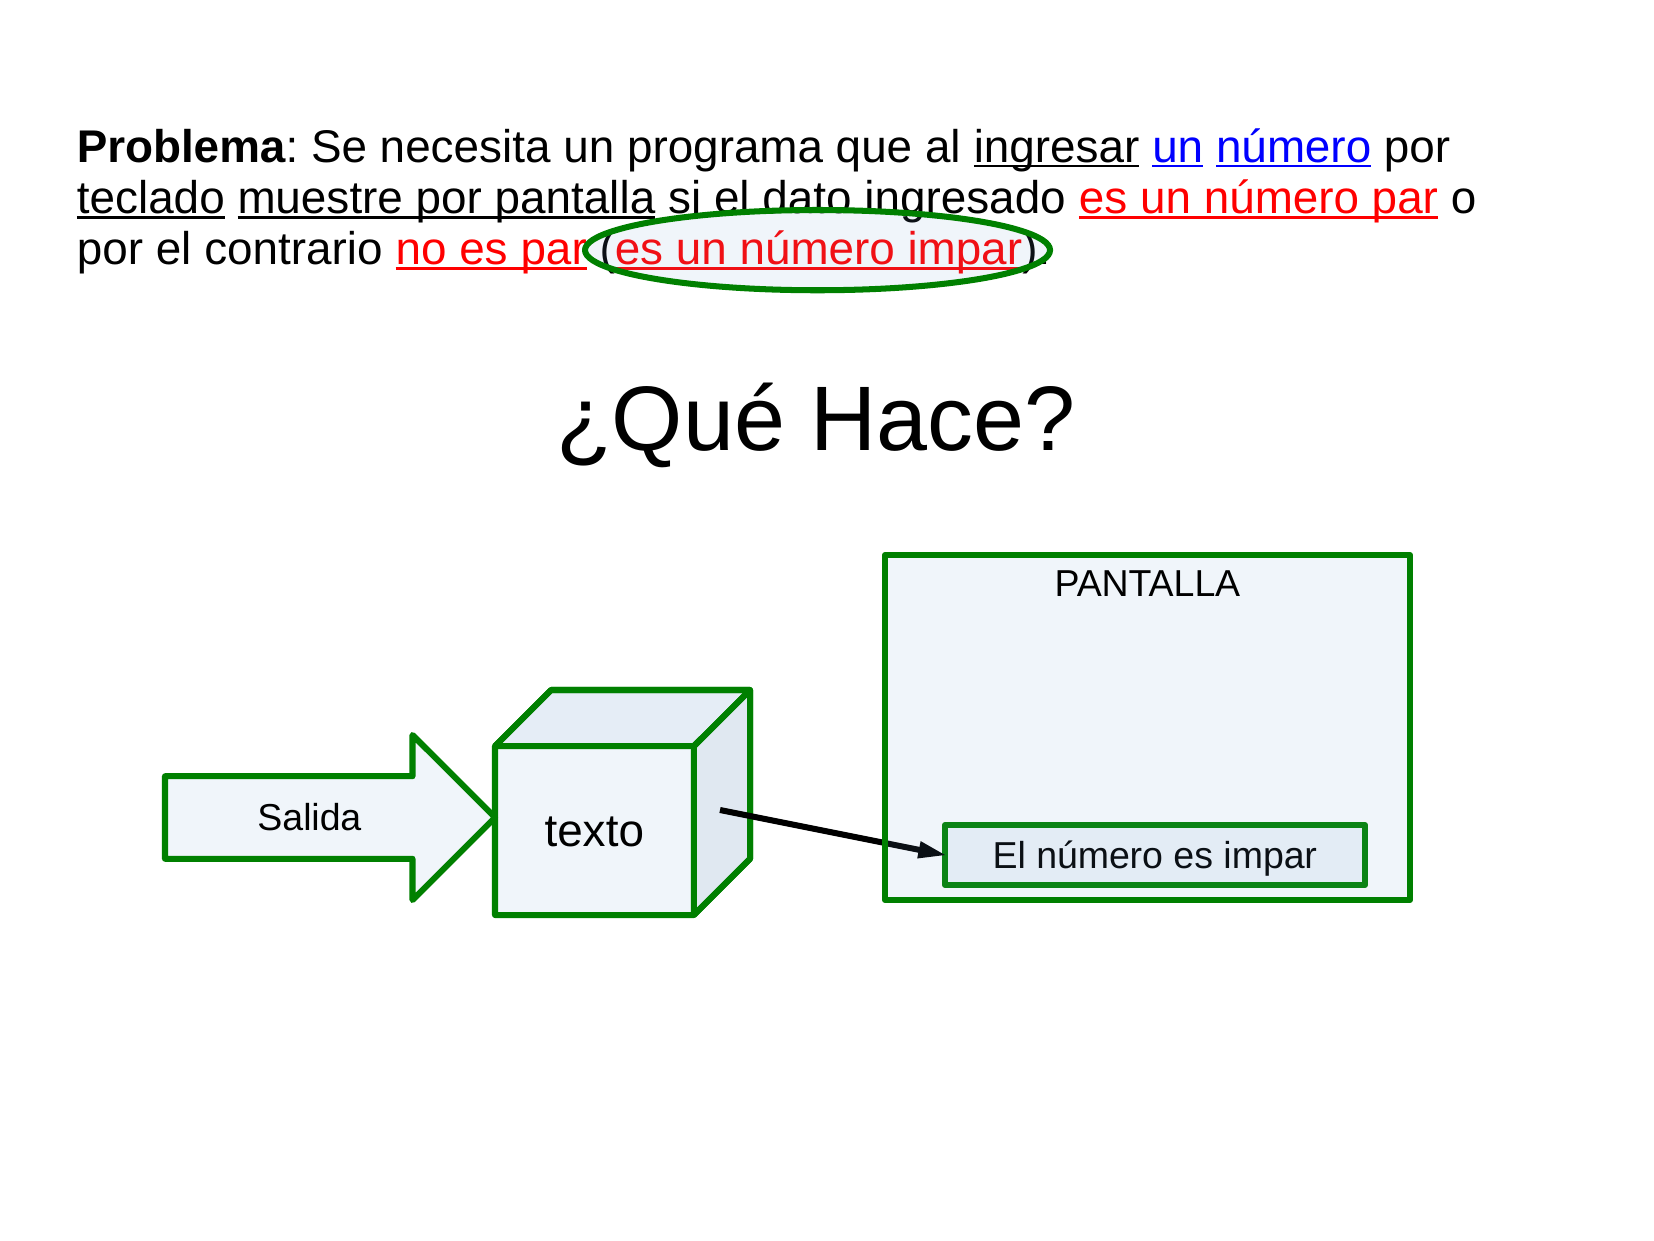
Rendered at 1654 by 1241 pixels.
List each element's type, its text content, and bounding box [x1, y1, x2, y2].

text_box Salida [165, 735, 495, 901]
text_box [585, 210, 1051, 291]
text_box PANTALLA [885, 555, 1411, 901]
title ¿Qué Hace? [71, 315, 1561, 523]
text_box texto [495, 747, 693, 916]
subtitle Problema: Se necesita un programa que al ingresar un número por teclado muestre por pantalla si el dato ingresado es un número par o por el contrario no es par (es un número impar). [76, 105, 1510, 291]
text_box Es impar [495, 690, 749, 747]
